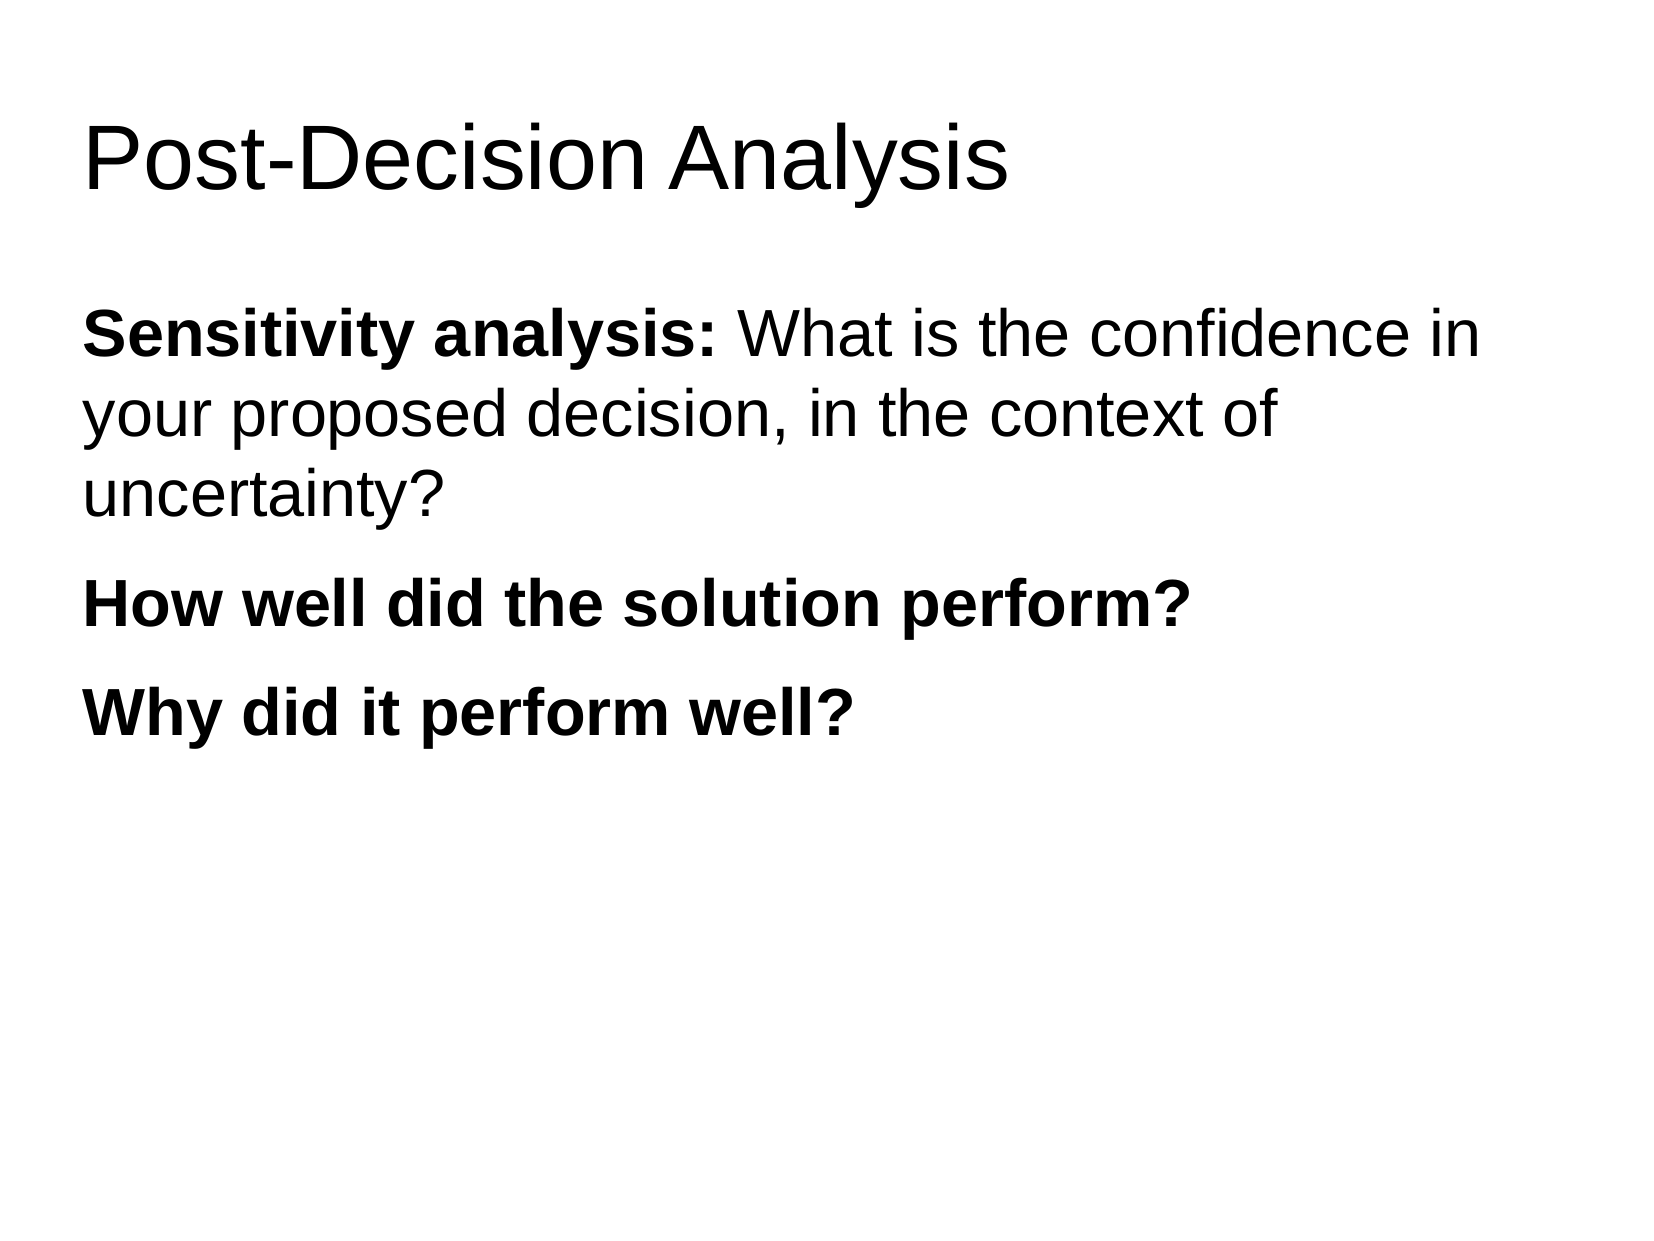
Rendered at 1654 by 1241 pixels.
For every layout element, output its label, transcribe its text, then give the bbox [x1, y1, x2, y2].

title Post-Decision Analysis [82, 49, 1571, 257]
list Sensitivity analysis: What is the confidence in your proposed decision, in the context of uncertainty? How well did the solution perform? Why did it perform well? [82, 290, 1571, 1010]
